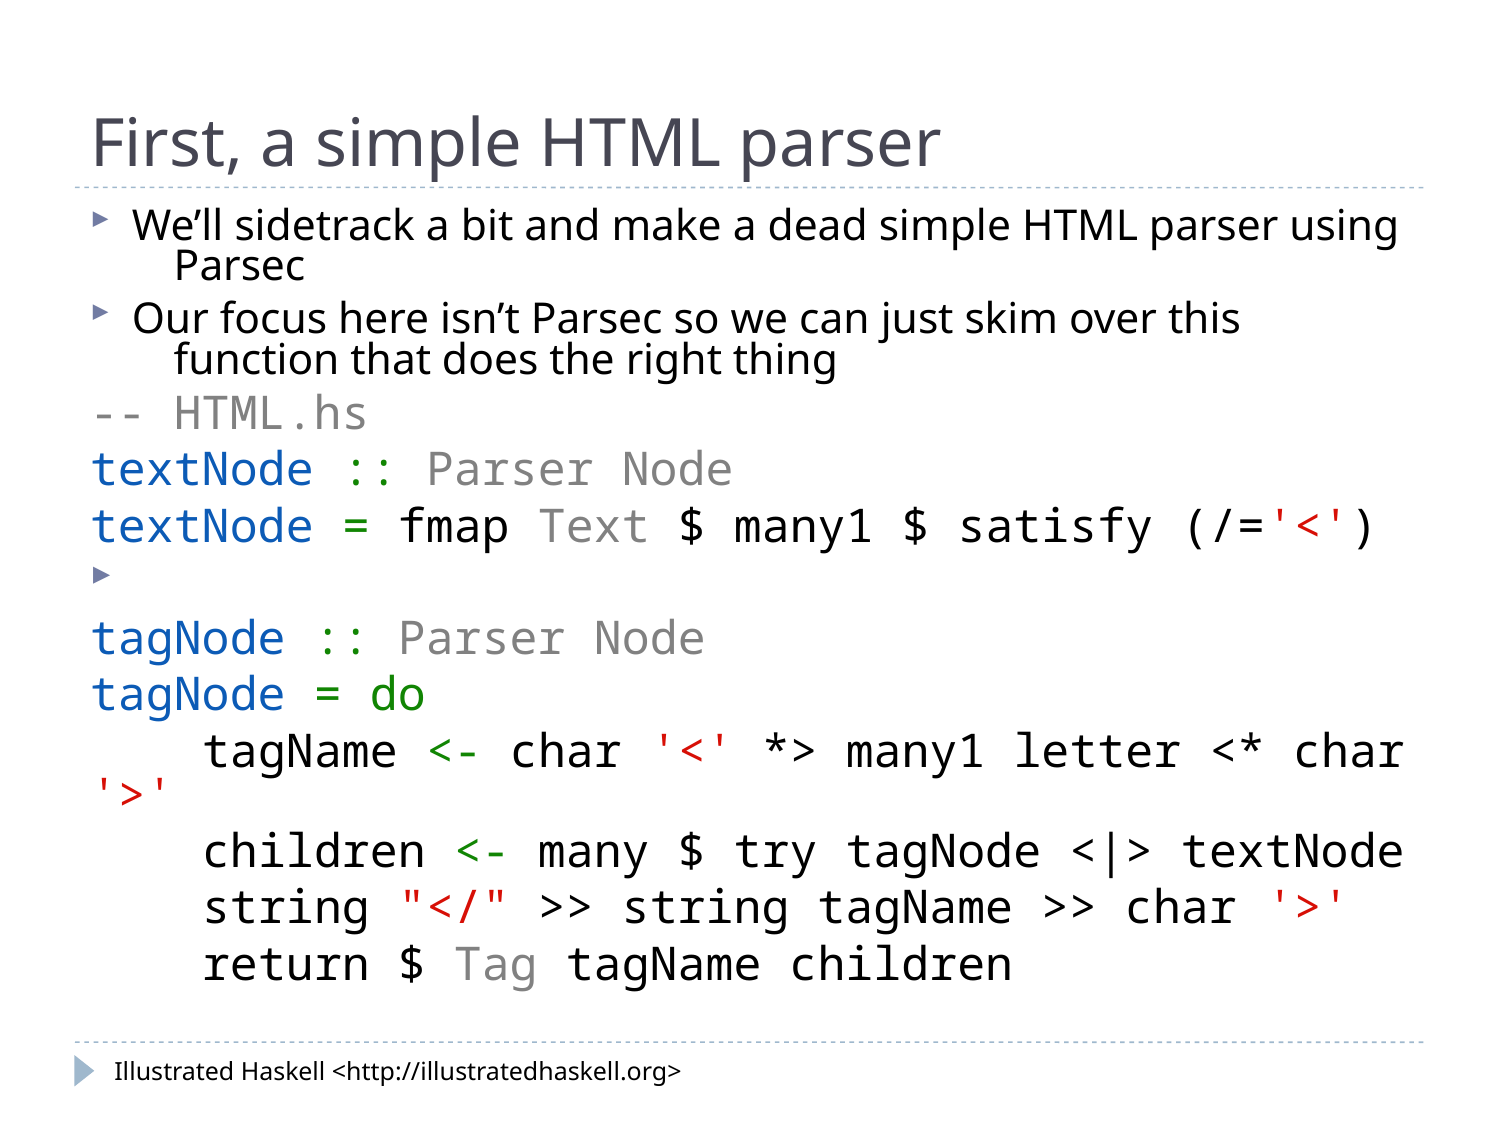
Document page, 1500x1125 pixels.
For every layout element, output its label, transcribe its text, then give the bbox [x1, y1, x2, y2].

title First, a simple HTML parser [75, 24, 1426, 188]
list We’ll sidetrack a bit and make a dead simple HTML parser using Parsec Our focus here isn’t Parsec so we can just skim over this function that does the right thing -- HTML.hs textNode :: Parser Node textNode = fmap Text $ many1 $ satisfy (/='<') tagNode :: Parser Node tagNode = do tagName <- char '<' *> many1 letter <* char '>' children <- many $ try tagNode <|> textNode string "</" >> string tagName >> char '>' return $ Tag tagName children [75, 200, 1426, 1011]
